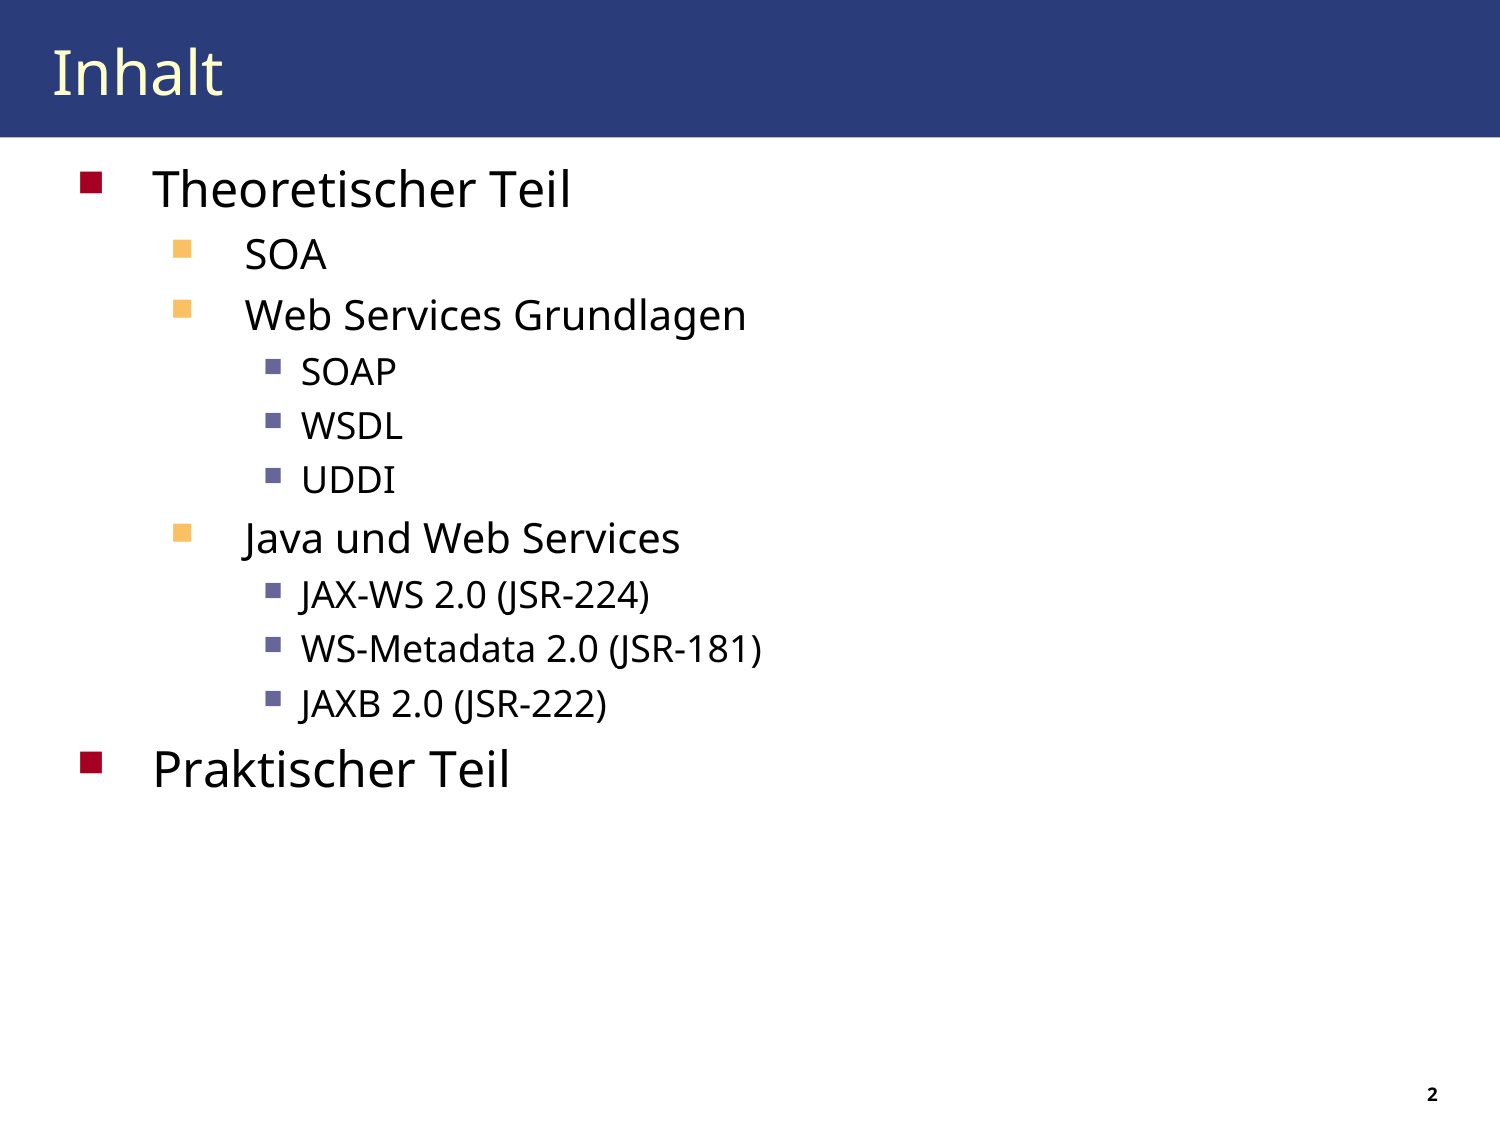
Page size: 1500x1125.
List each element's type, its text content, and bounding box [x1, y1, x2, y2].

text_box Inhalt [37, 0, 1476, 116]
text_box <Nummer> [1412, 1077, 1500, 1117]
text_box Theoretischer Teil SOA Web Services Grundlagen SOAP WSDL UDDI Java und Web Services JAX-WS 2.0 (JSR-224)‏ WS-Metadata 2.0 (JSR-181)‏ JAXB 2.0 (JSR-222)‏ Praktischer Teil [62, 149, 1450, 1103]
